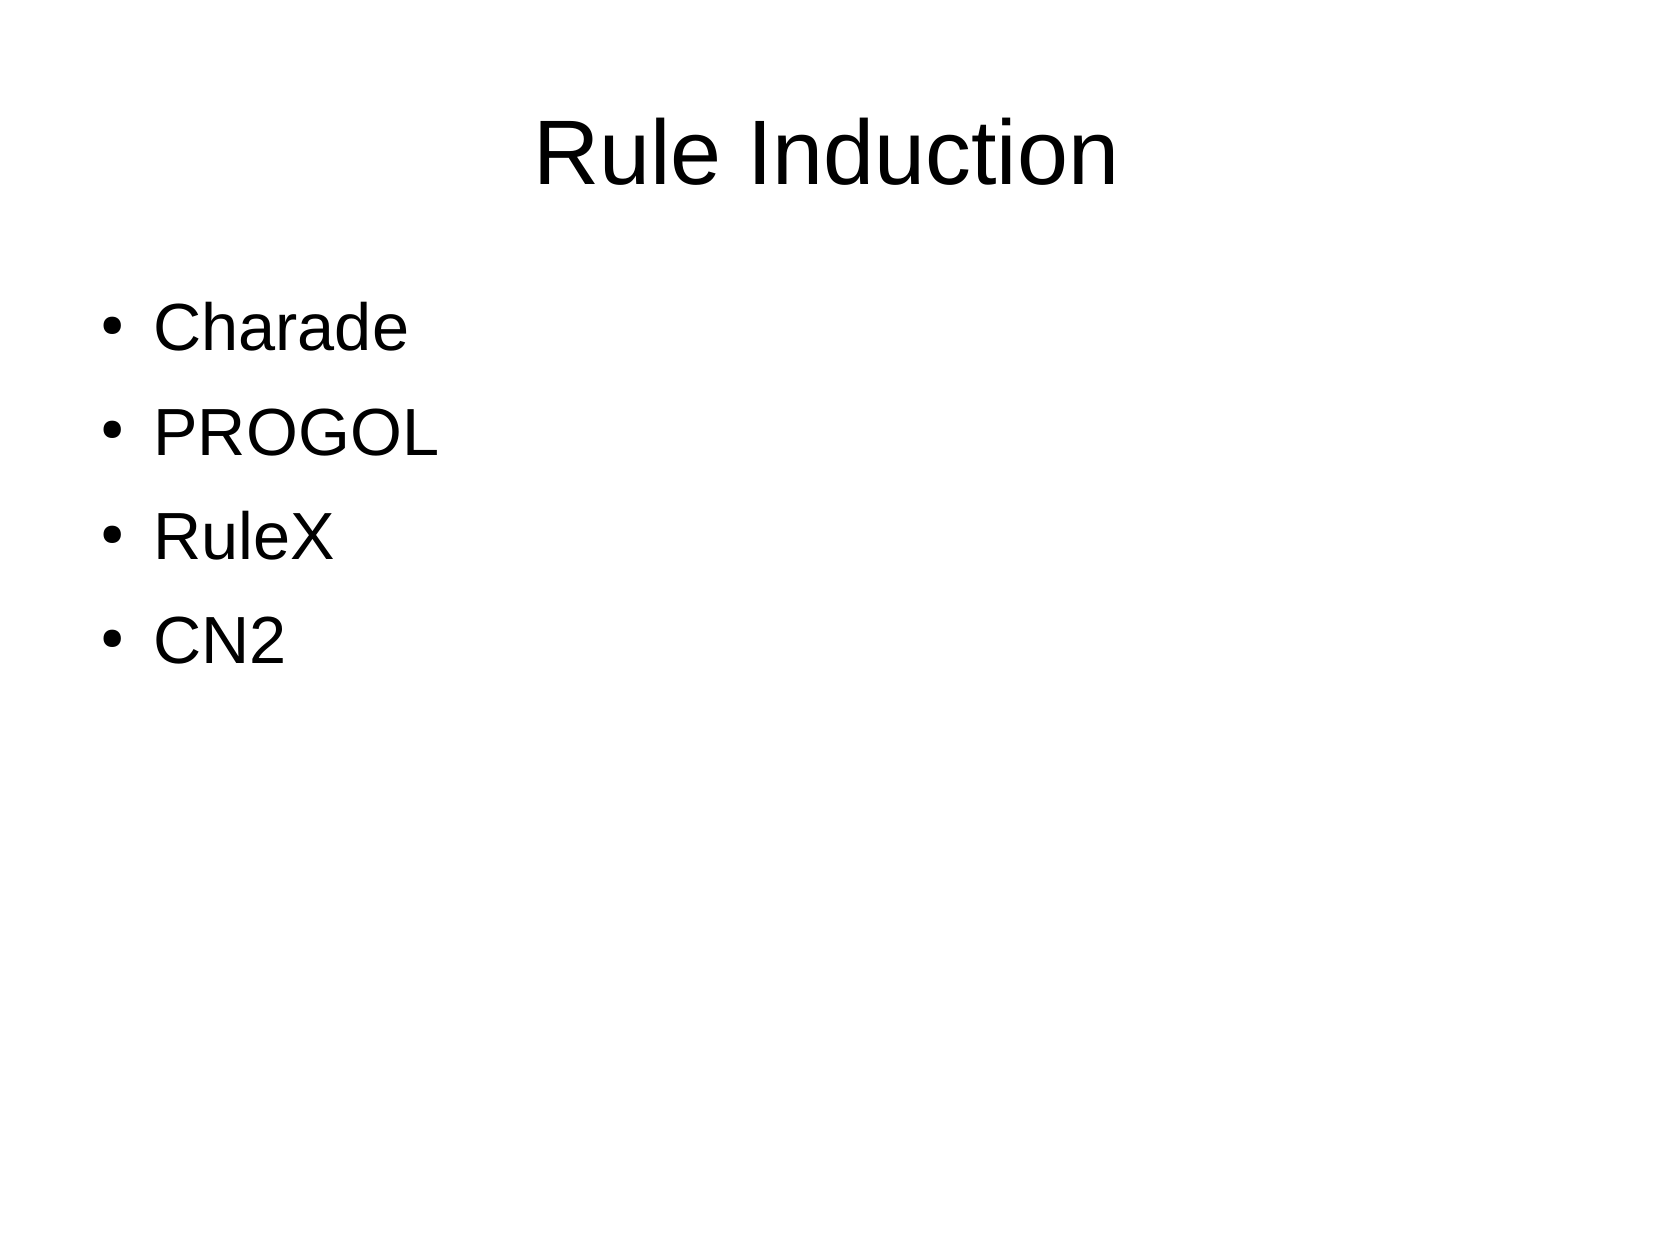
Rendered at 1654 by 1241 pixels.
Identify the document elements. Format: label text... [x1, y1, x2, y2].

list Charade PROGOL RuleX CN2 [82, 290, 1571, 1109]
title Rule Induction [82, 49, 1571, 257]
